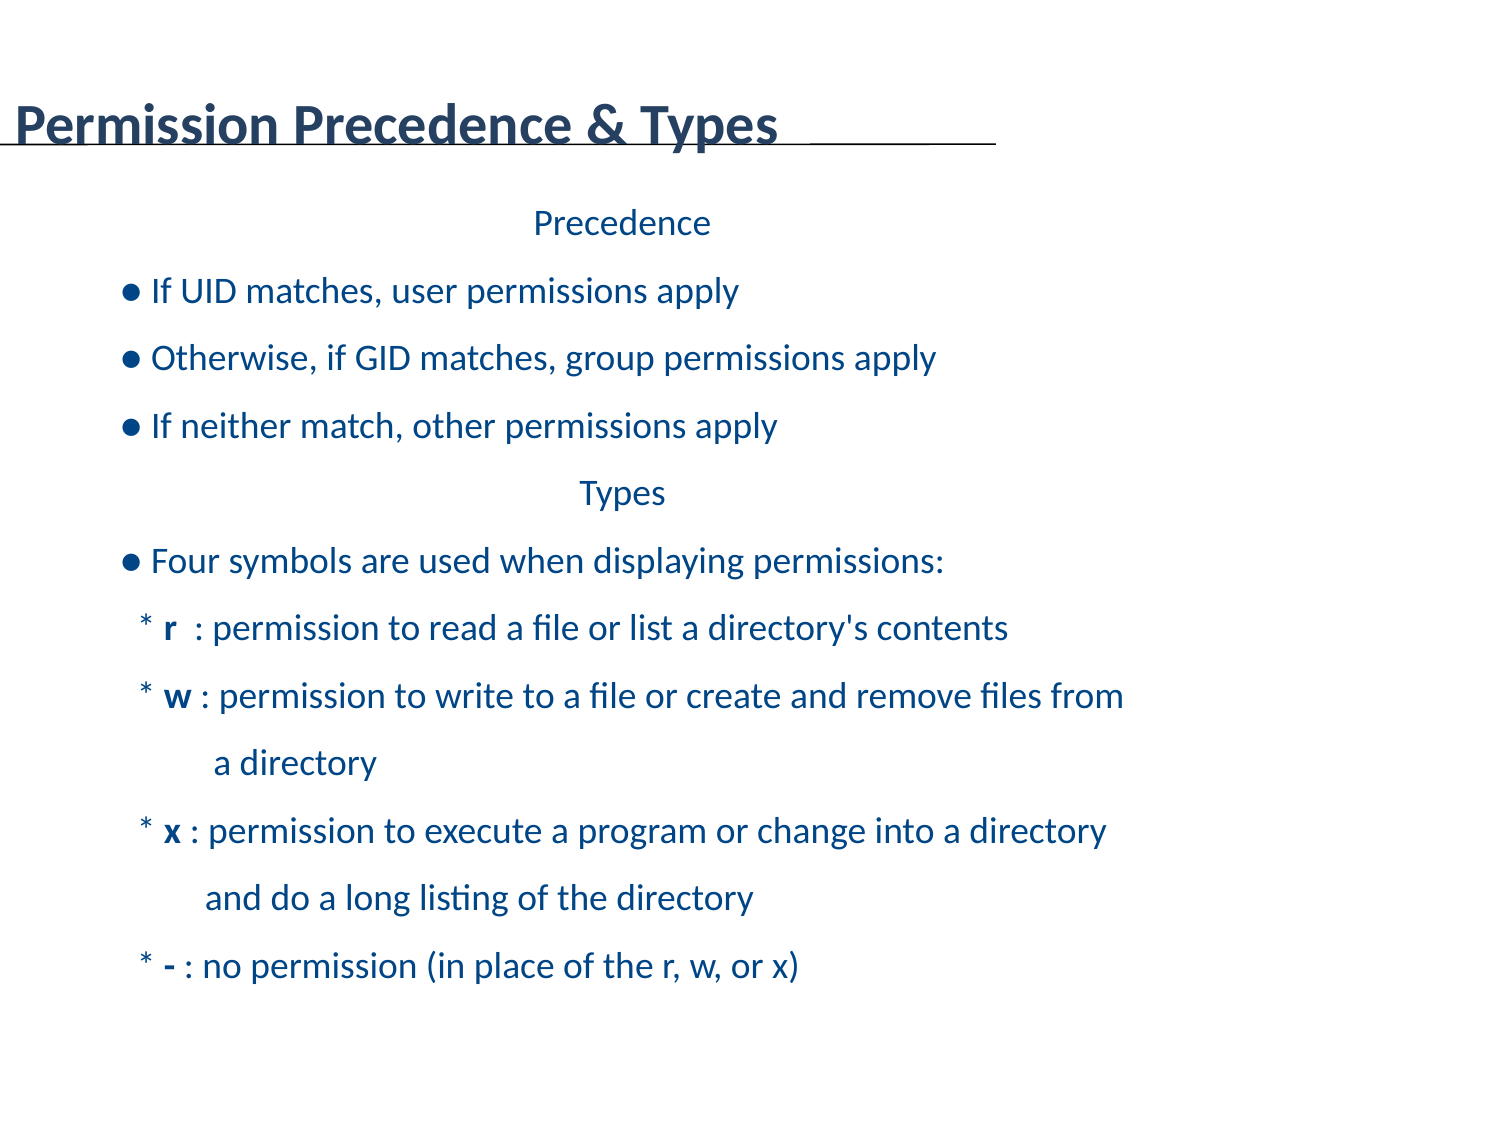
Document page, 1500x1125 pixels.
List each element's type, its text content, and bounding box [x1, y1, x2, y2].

text_box Precedence ● If UID matches, user permissions apply ● Otherwise, if GID matches, group permissions apply ● If neither match, other permissions apply Types ● Four symbols are used when displaying permissions: * r : permission to read a file or list a directory's contents * w : permission to write to a file or create and remove files from a directory * x : permission to execute a program or change into a directory and do a long listing of the directory * - : no permission (in place of the r, w, or x) [105, 168, 1396, 994]
text_box Permission Precedence & Types [0, 79, 1126, 165]
